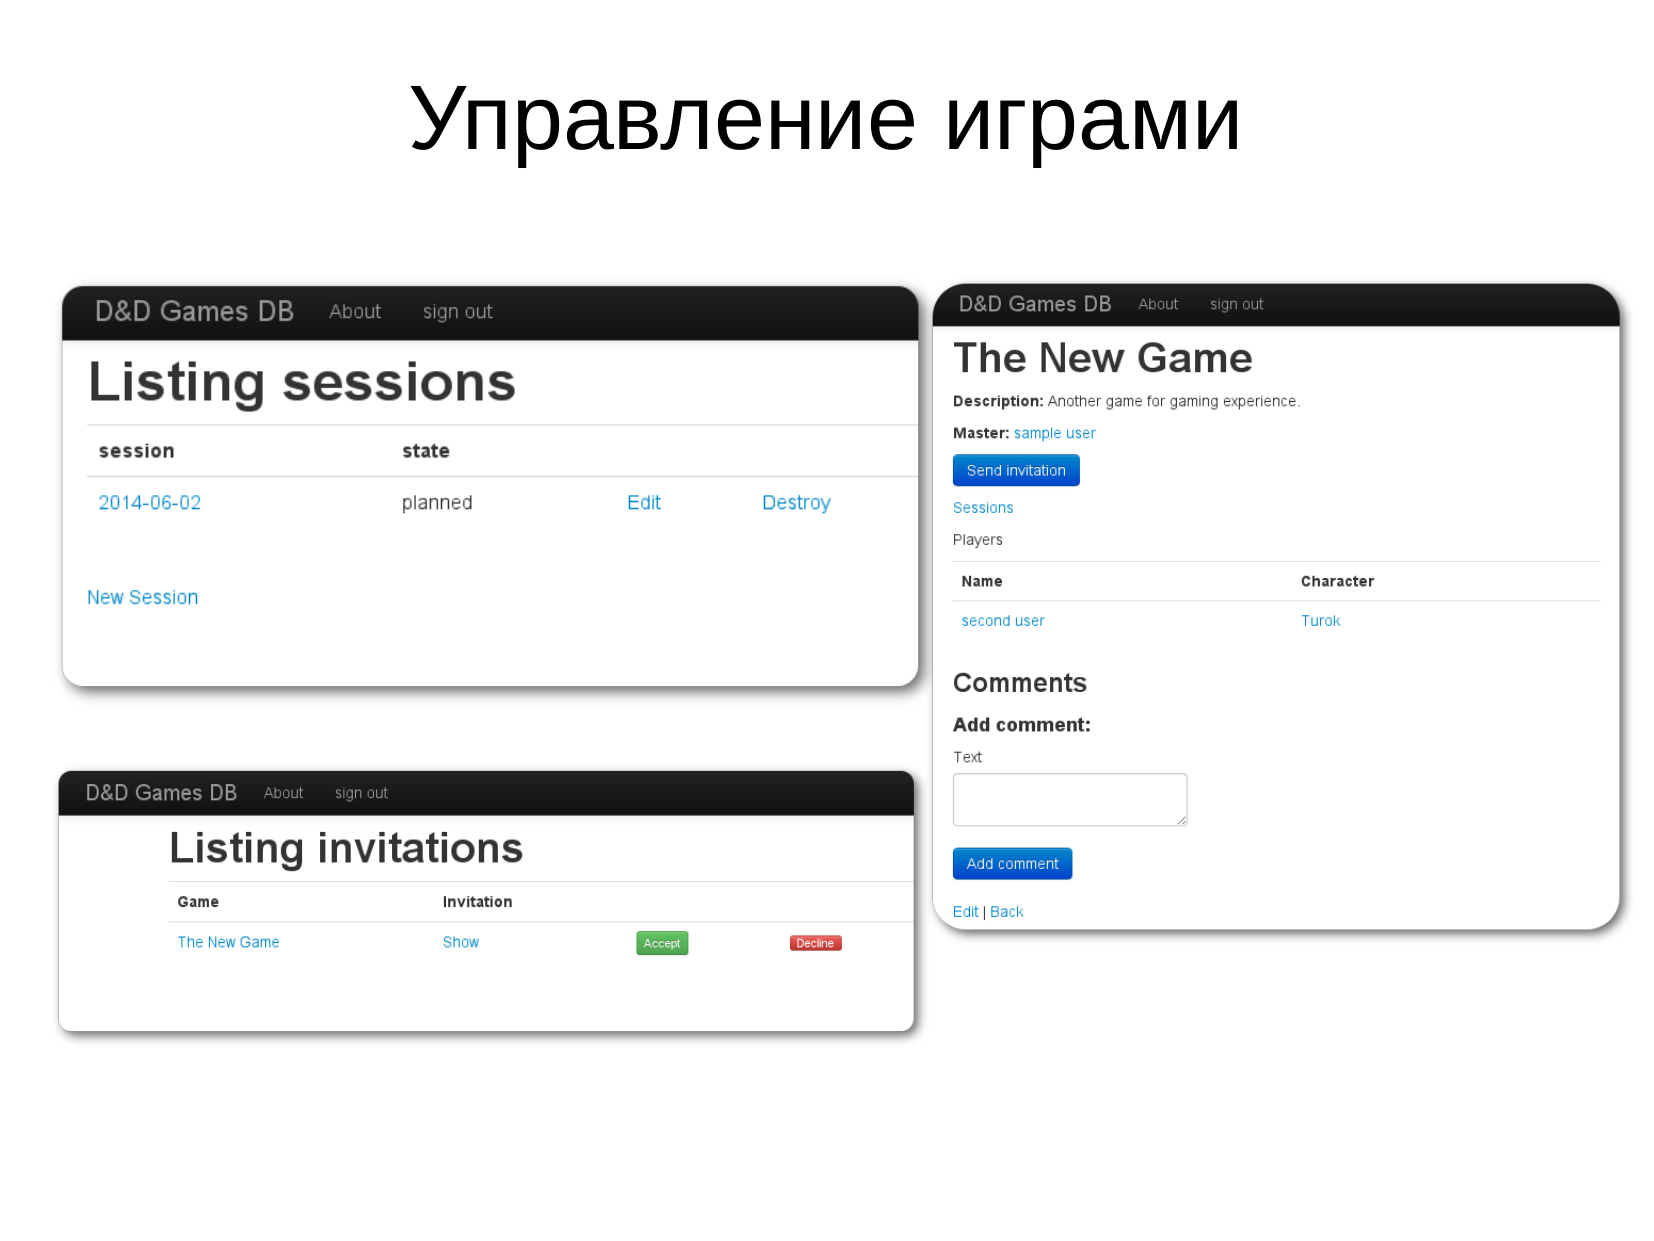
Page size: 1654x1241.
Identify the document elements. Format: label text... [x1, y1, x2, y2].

title Управление играми [82, 47, 1571, 189]
picture [47, 271, 1640, 1052]
